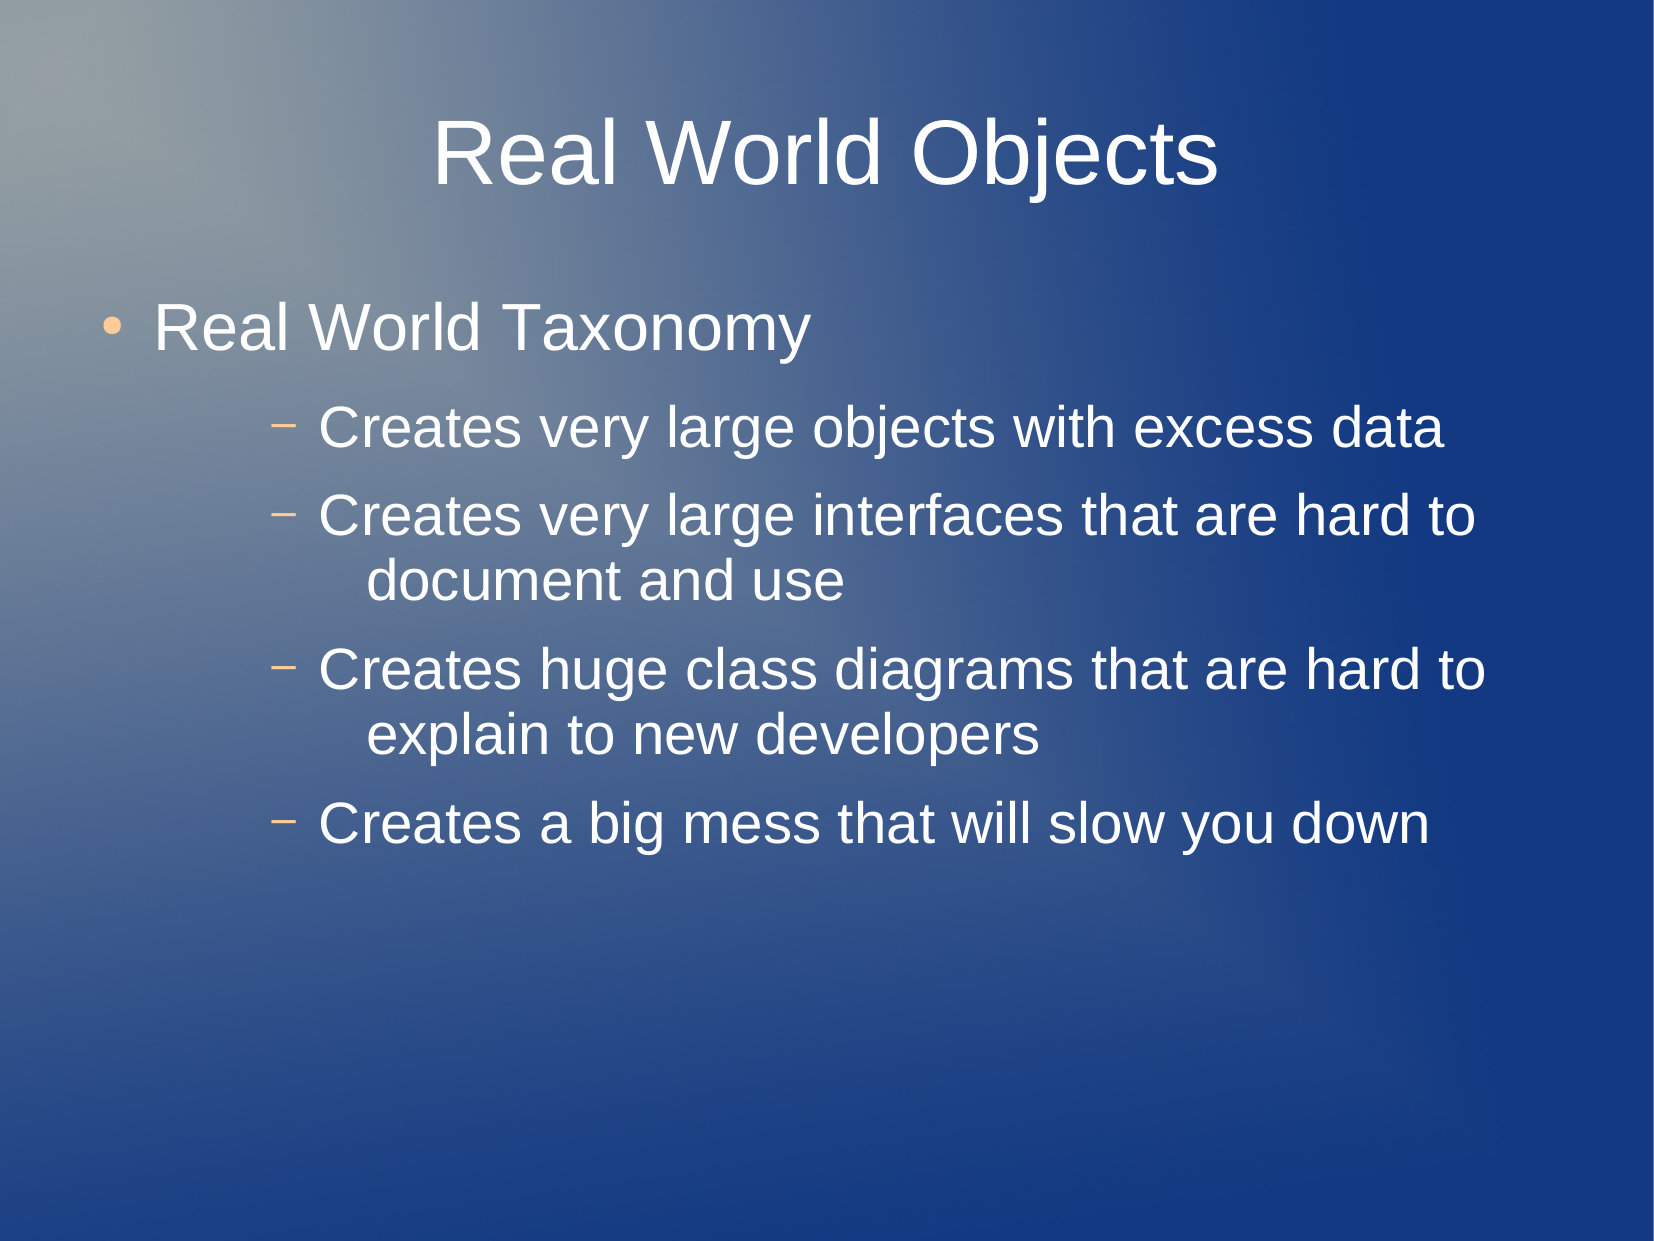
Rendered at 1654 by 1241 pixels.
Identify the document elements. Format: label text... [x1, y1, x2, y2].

title Real World Objects [82, 49, 1571, 257]
list Real World Taxonomy Creates very large objects with excess data Creates very large interfaces that are hard to document and use Creates huge class diagrams that are hard to explain to new developers Creates a big mess that will slow you down [82, 290, 1571, 1109]
picture [0, 0, 1654, 1241]
